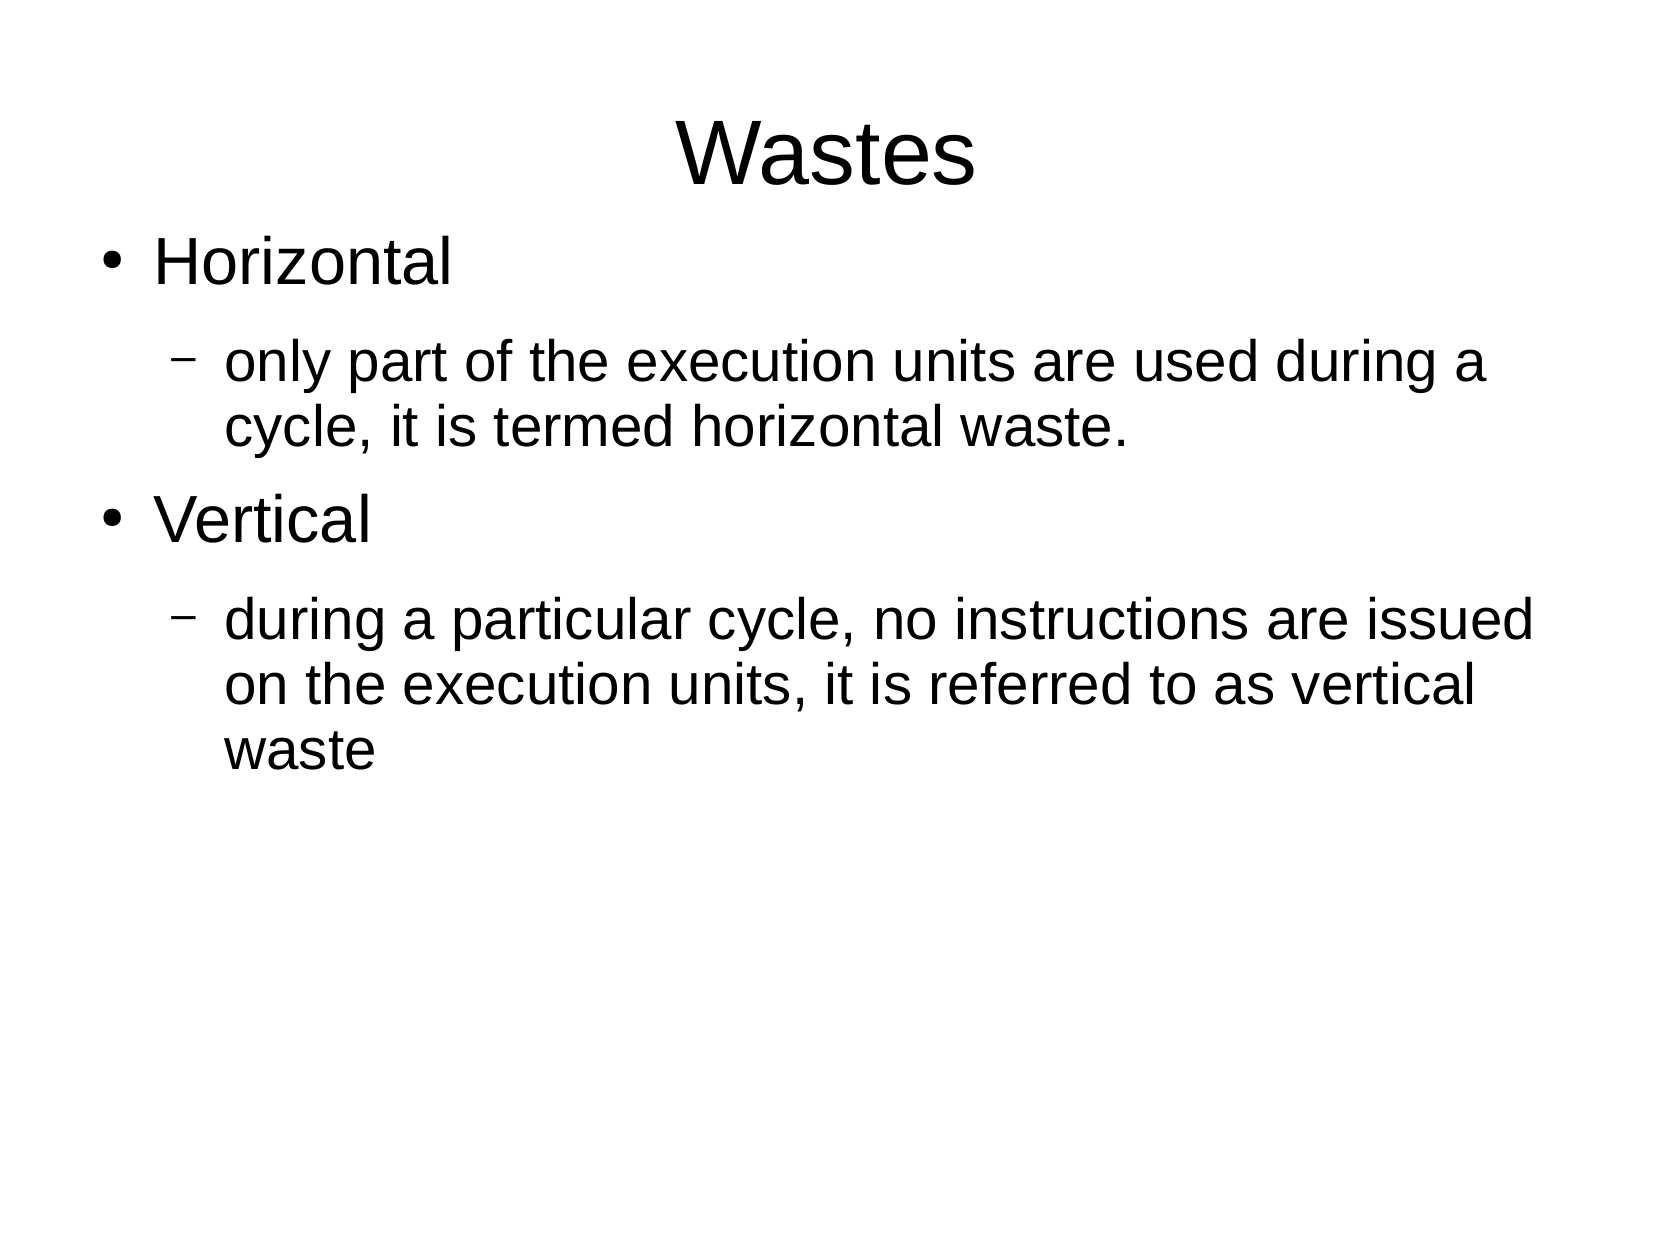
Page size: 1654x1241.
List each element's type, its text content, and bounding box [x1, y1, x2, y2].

title Wastes [82, 49, 1571, 257]
list Horizontal only part of the execution units are used during a cycle, it is termed horizontal waste. Vertical during a particular cycle, no instructions are issued on the execution units, it is referred to as vertical waste [82, 224, 1538, 1146]
